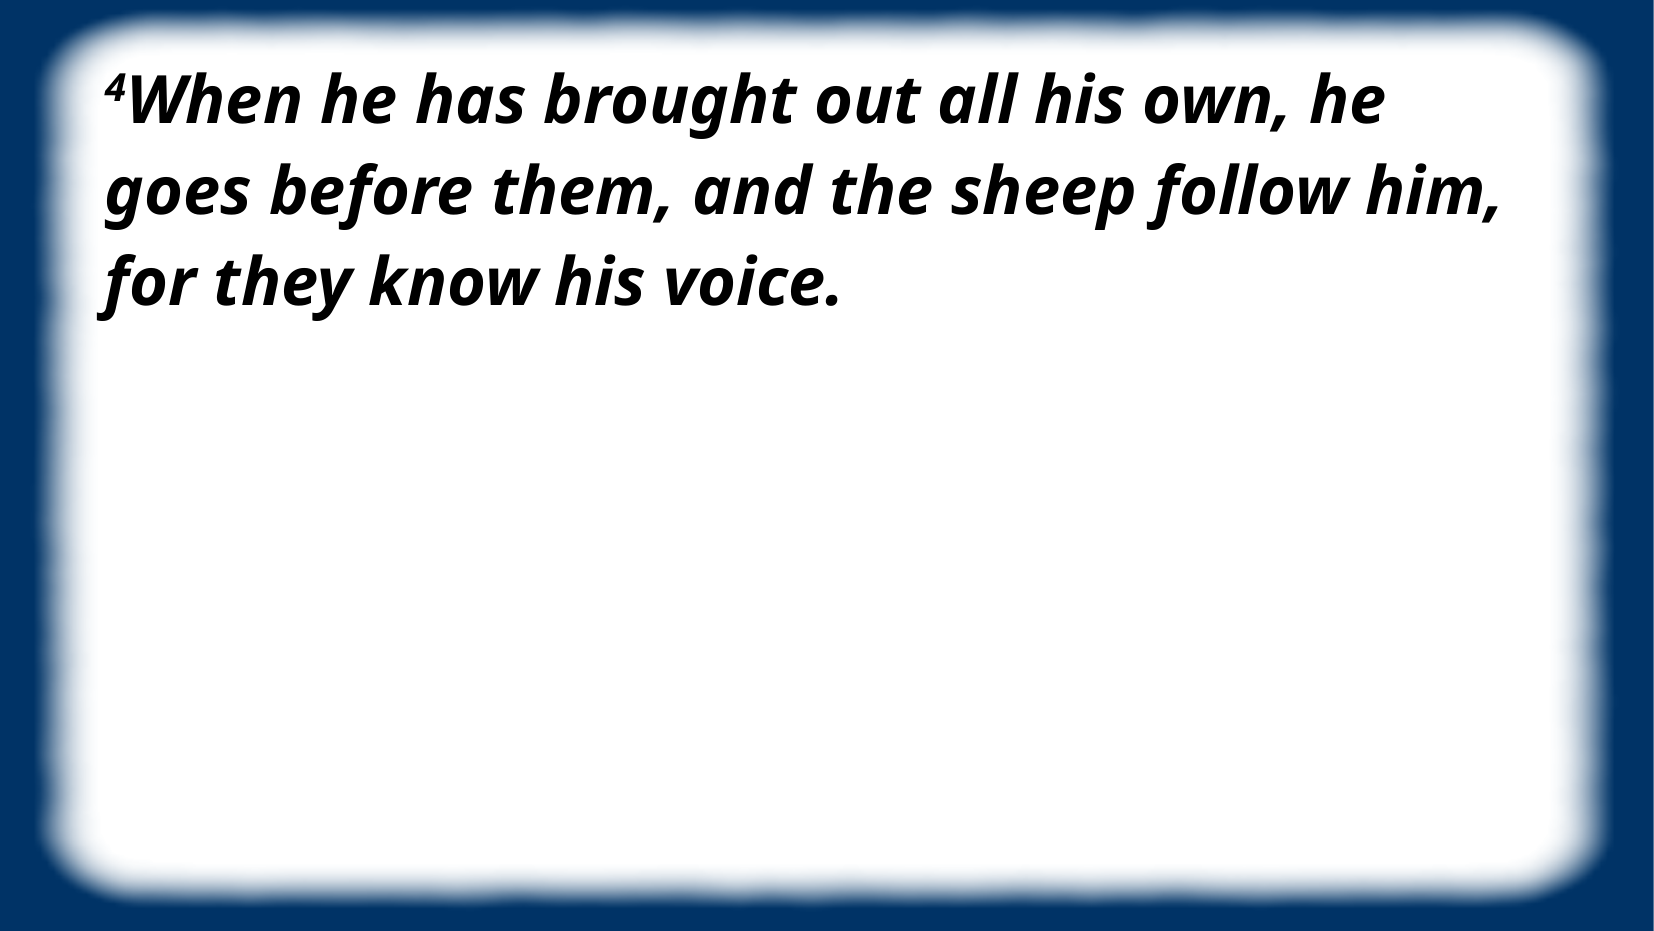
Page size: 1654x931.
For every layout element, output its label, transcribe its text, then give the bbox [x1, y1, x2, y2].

text_box 4When he has brought out all his own, he goes before them, and the sheep follow him, for they know his voice. [90, 45, 1546, 327]
picture [0, 0, 1654, 931]
